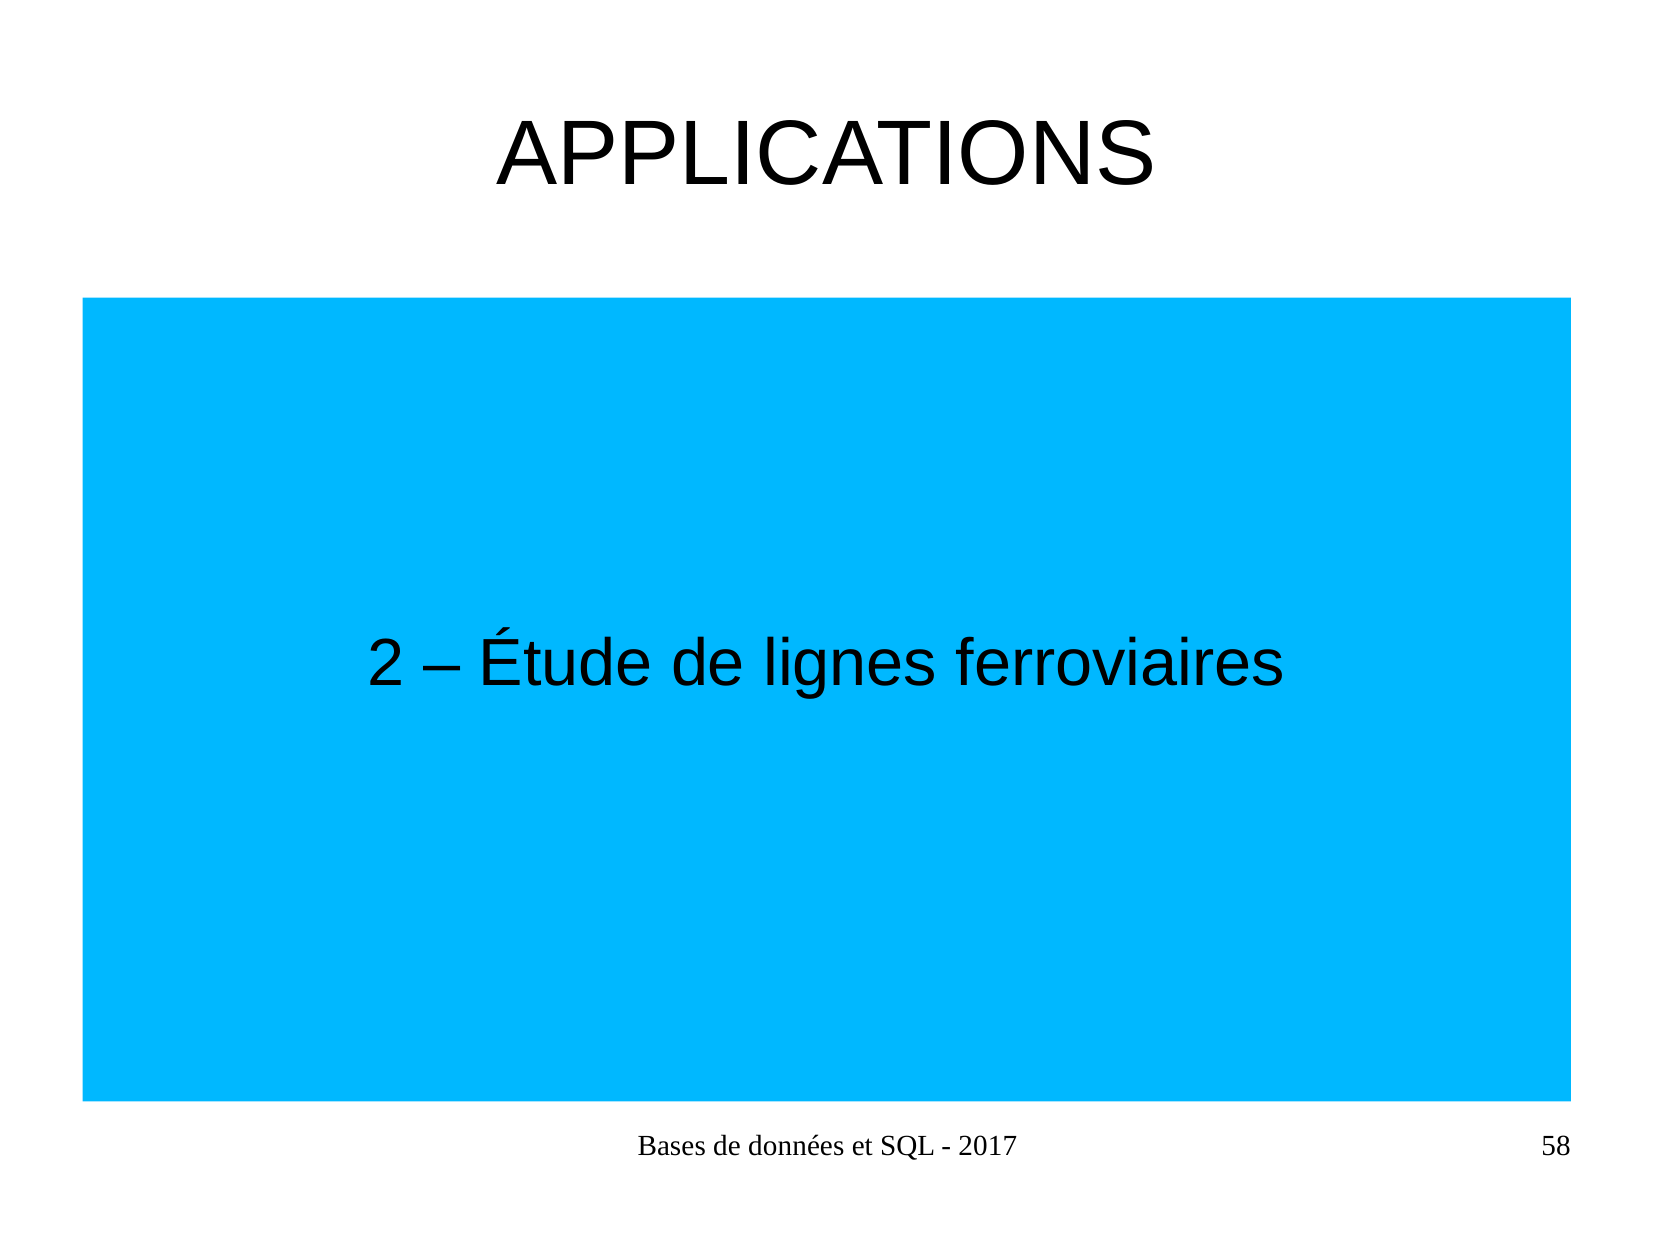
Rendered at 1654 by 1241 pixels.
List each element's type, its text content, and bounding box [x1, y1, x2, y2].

title APPLICATIONS [82, 49, 1571, 257]
subtitle 2 – Étude de lignes ferroviaires [82, 297, 1571, 1102]
